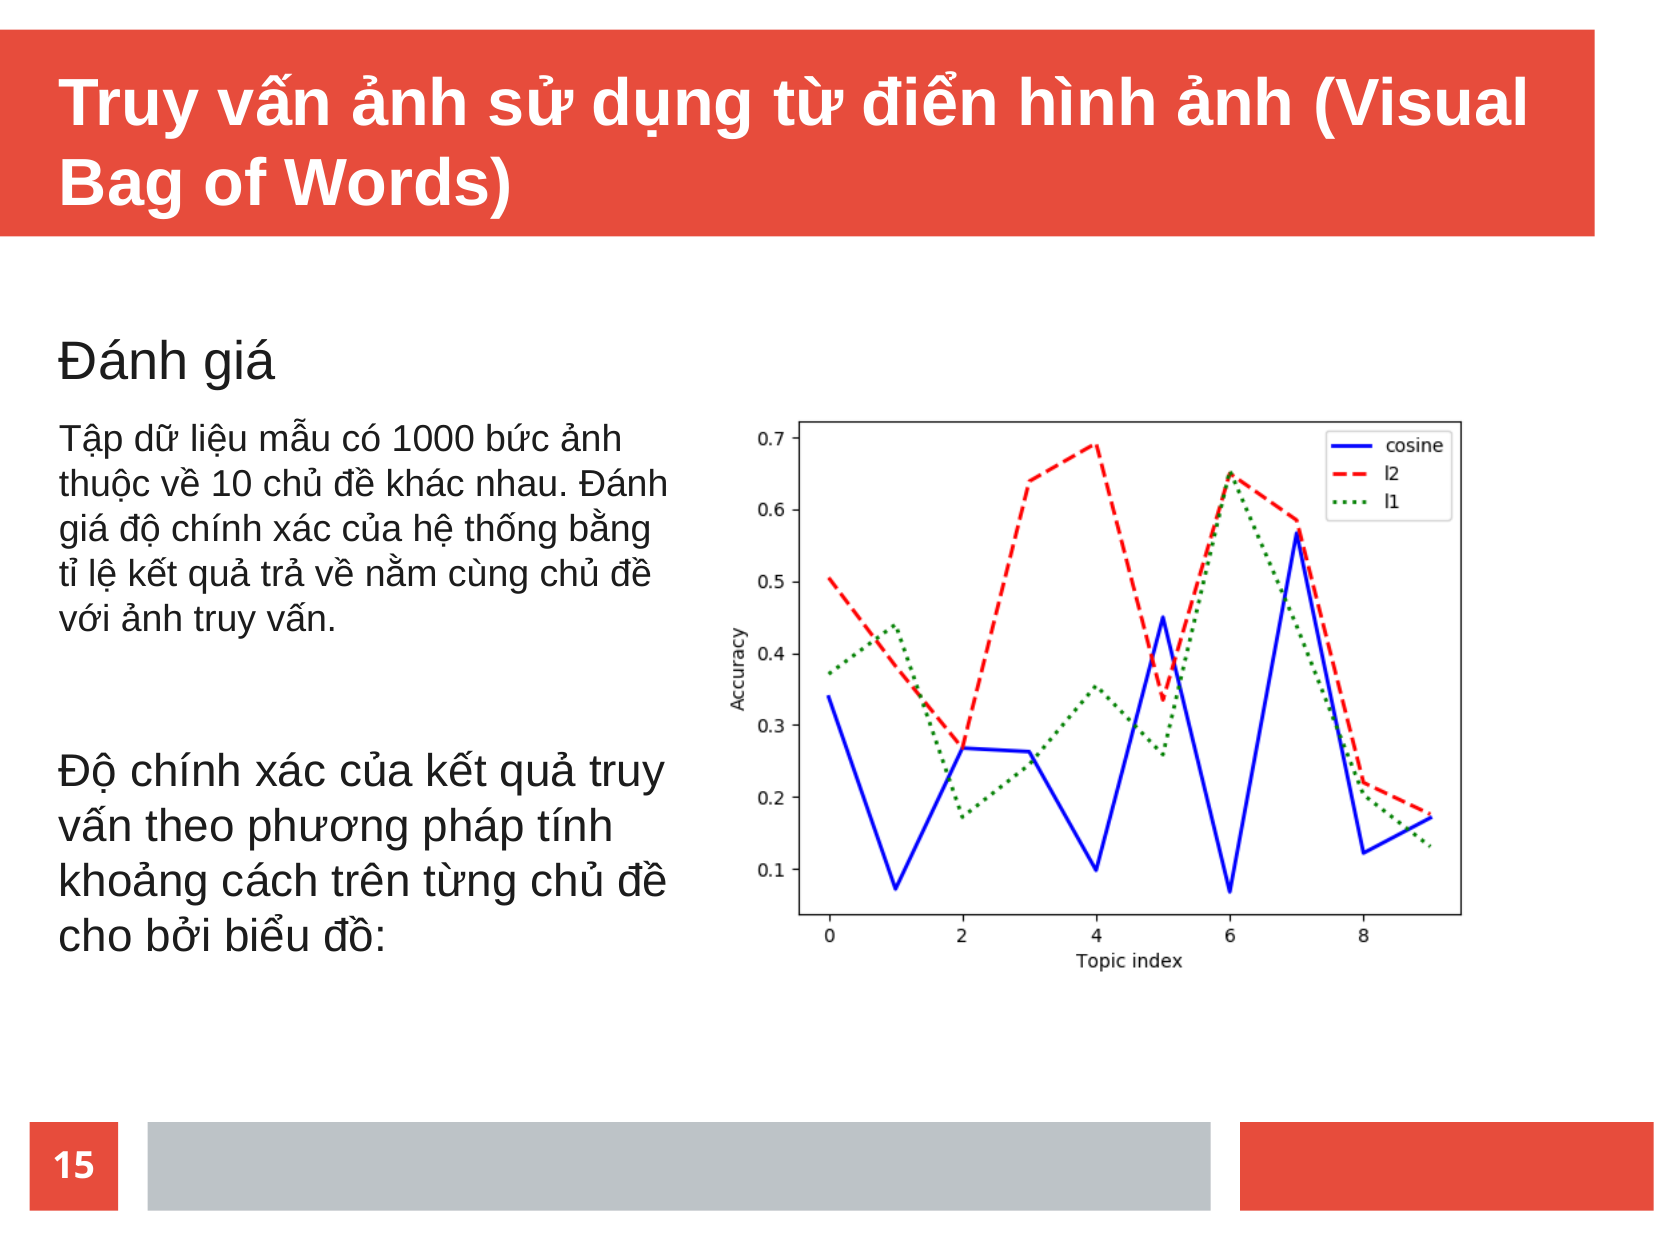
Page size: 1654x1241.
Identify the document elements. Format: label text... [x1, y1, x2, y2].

title Truy vấn ảnh sử dụng từ điển hình ảnh (Visual Bag of Words) [59, 59, 1595, 207]
text_box [29, 1122, 119, 1211]
picture [692, 345, 1546, 985]
list Đánh giá Tập dữ liệu mẫu có 1000 bức ảnh thuộc về 10 chủ đề khác nhau. Đánh giá độ chính xác của hệ thống bằng tỉ lệ kết quả trả về nằm cùng chủ đề với ảnh truy vấn. Độ chính xác của kết quả truy vấn theo phương pháp tính khoảng cách trên từng chủ đề cho bởi biểu đồ: [59, 324, 676, 1093]
